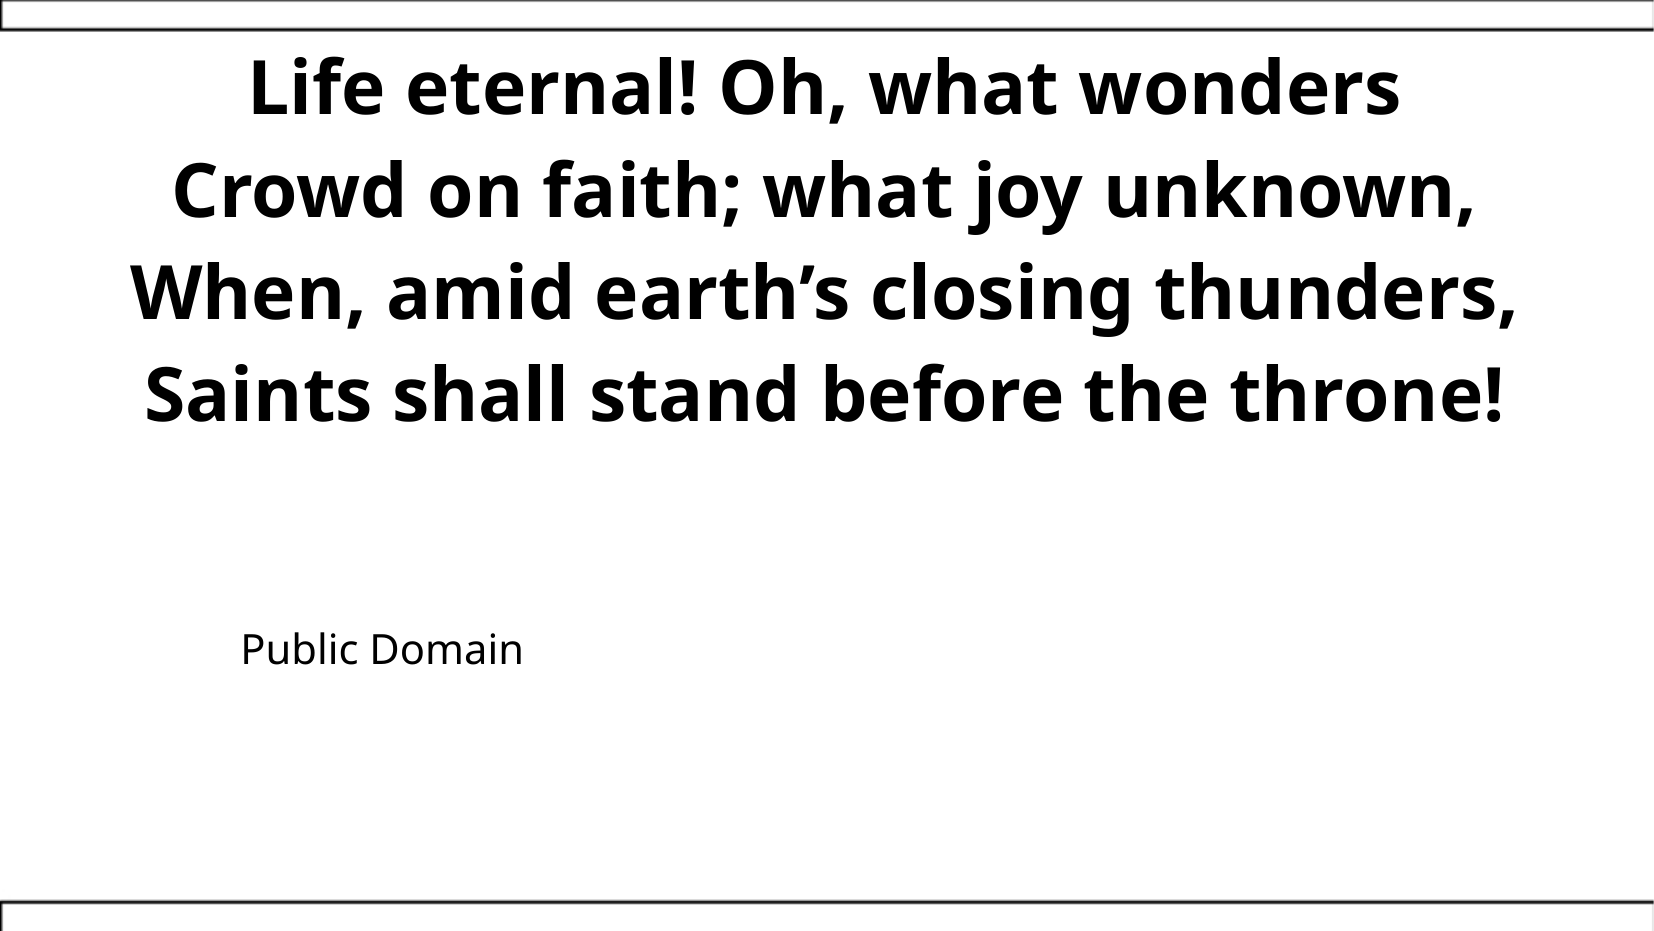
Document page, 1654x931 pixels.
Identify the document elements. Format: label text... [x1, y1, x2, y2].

picture [0, 0, 1654, 931]
text_box Life eternal! Oh, what wonders Crowd on faith; what joy unknown, When, amid earth’s closing thunders, Saints shall stand before the throne! Public Domain [90, 27, 1561, 676]
